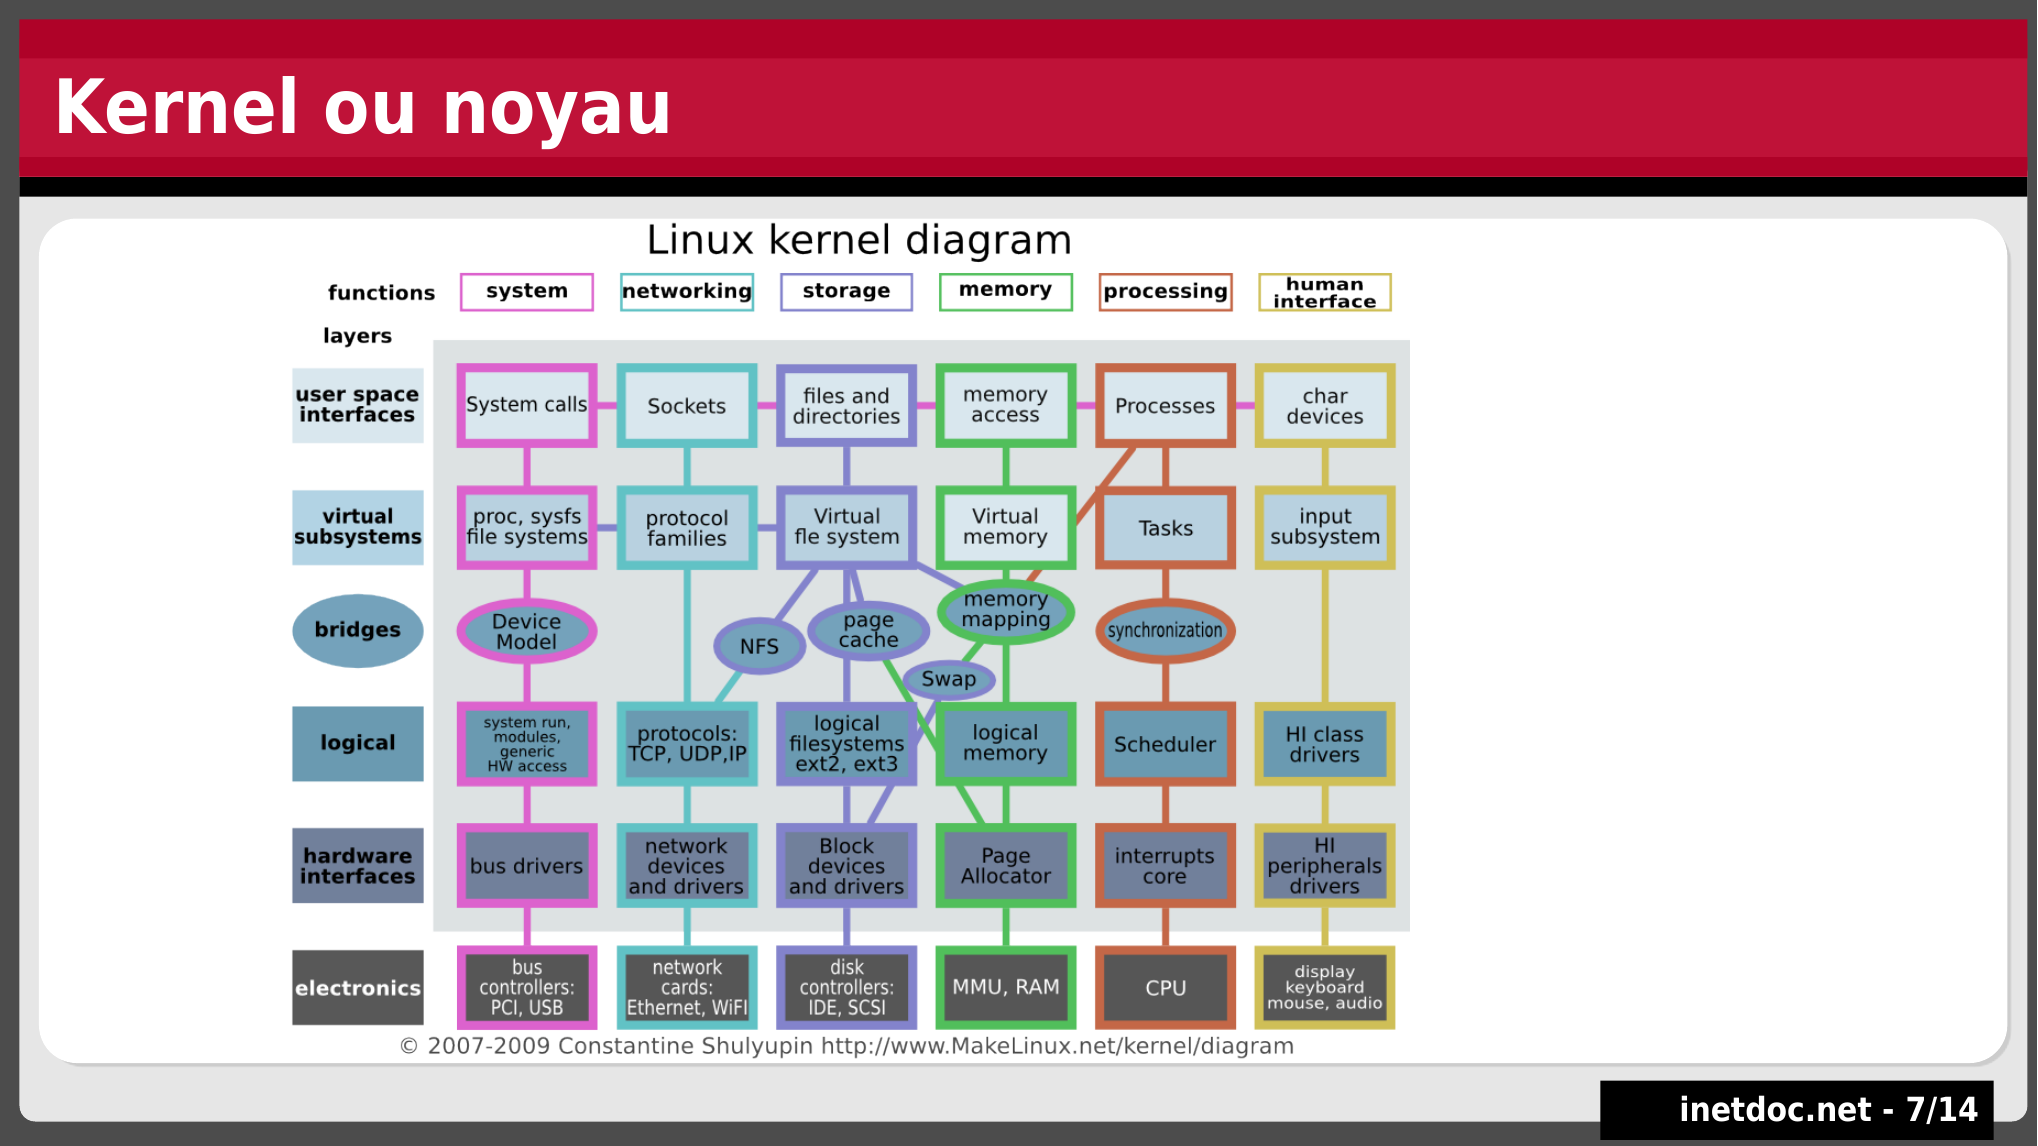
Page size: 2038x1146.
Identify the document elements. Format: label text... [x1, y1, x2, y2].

text_box [19, 157, 2028, 1122]
text_box [19, 19, 2028, 59]
text_box inetdoc.net - <numéro>/14 [1600, 1080, 1994, 1140]
text_box Kernel ou noyau [19, 59, 2028, 157]
picture [283, 218, 1410, 1063]
